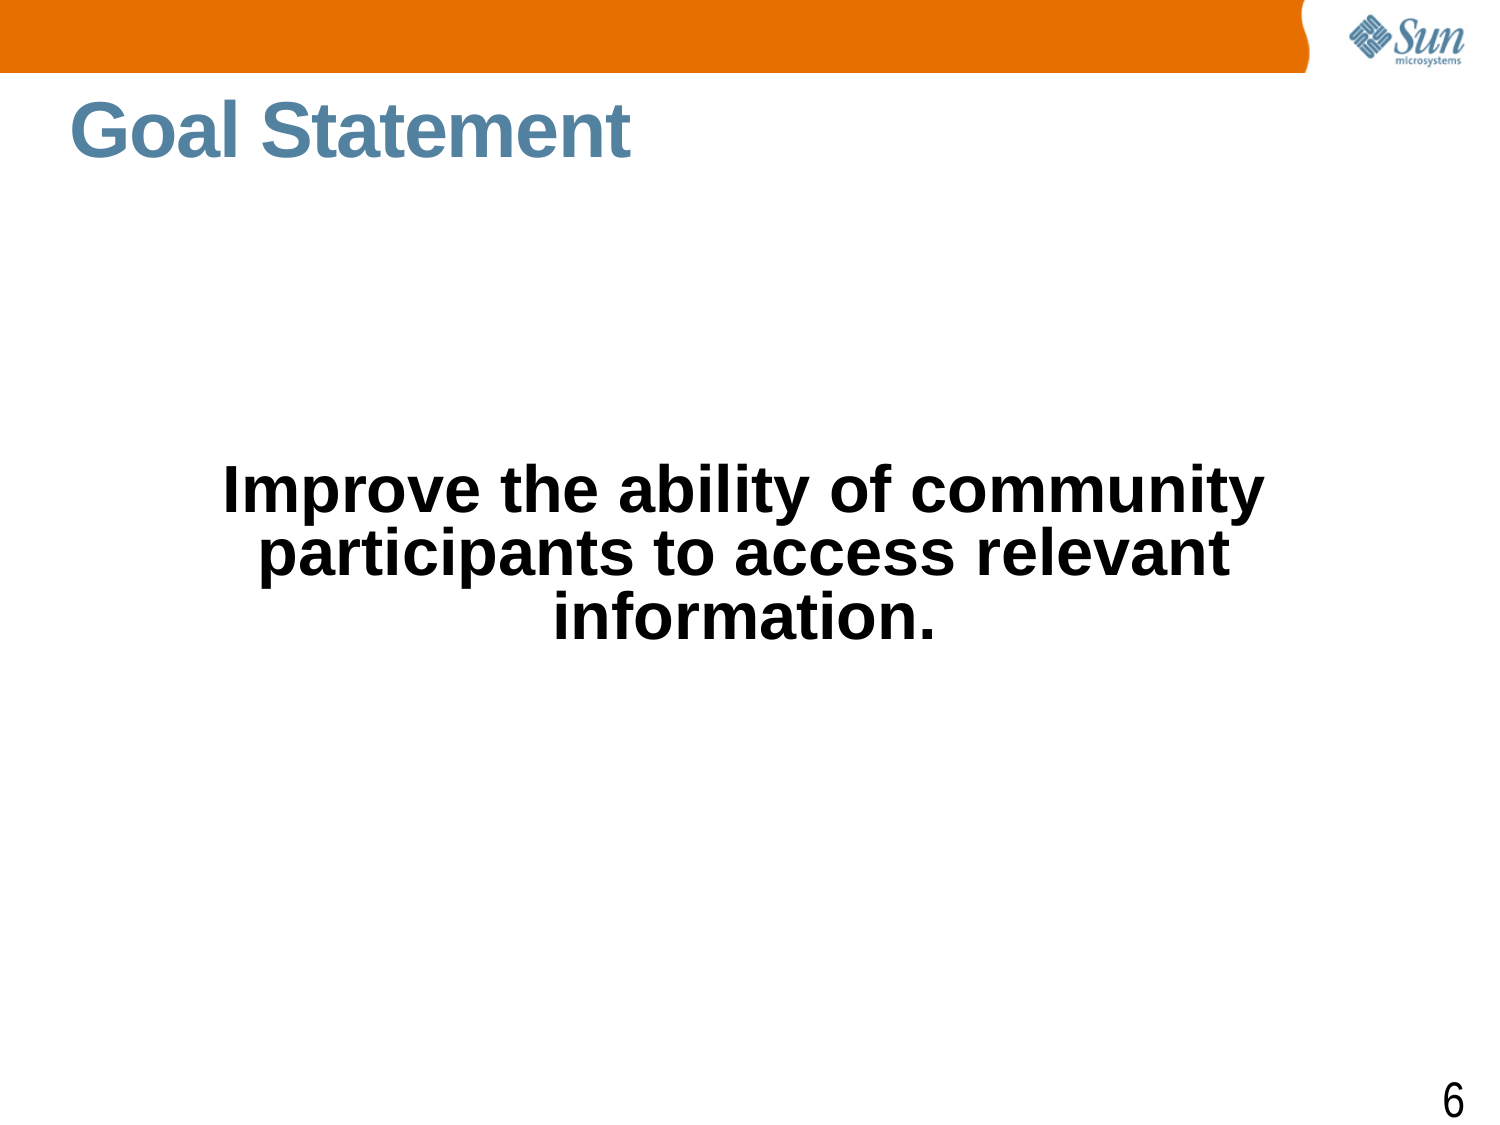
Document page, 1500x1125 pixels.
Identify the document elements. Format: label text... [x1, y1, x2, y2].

picture [0, 0, 1500, 73]
title Goal Statement [69, 93, 1432, 198]
subtitle Improve the ability of community participants to access relevant information. [76, 201, 1414, 1070]
